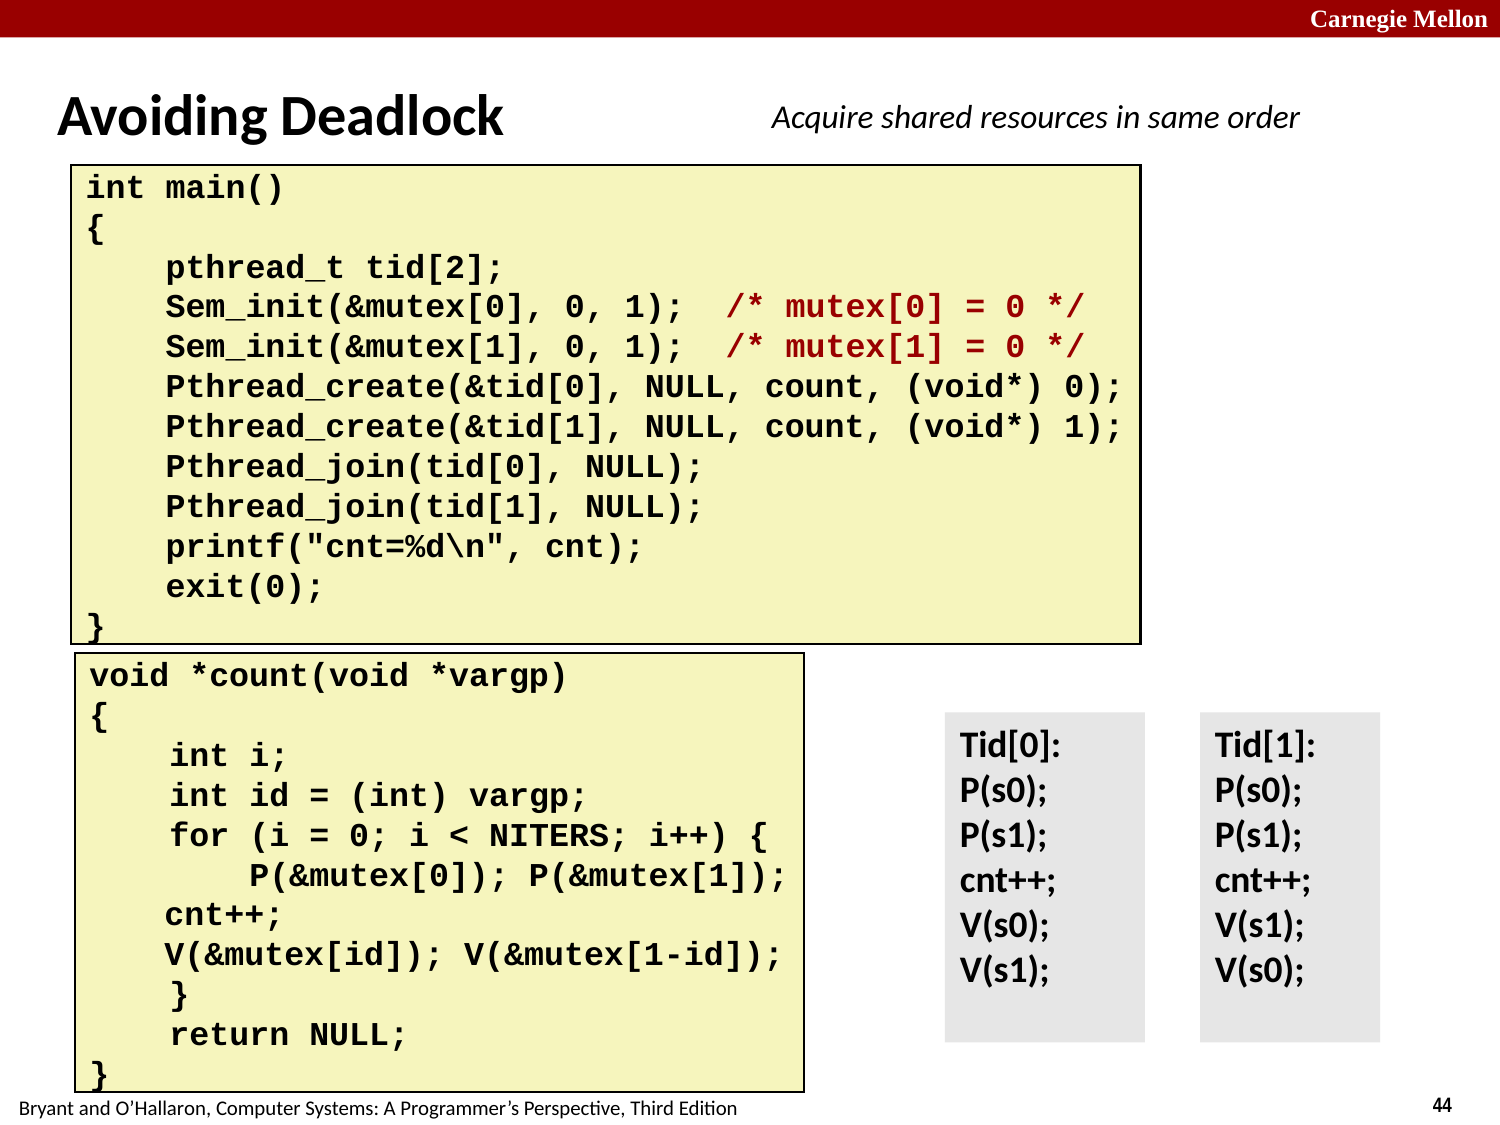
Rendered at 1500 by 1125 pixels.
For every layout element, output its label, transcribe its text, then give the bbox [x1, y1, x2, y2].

title Avoiding Deadlock [42, 50, 1288, 175]
text_box Tid[0]: P(s0); P(s1); cnt++; V(s0); V(s1); [944, 712, 1145, 1043]
text_box Tid[1]: P(s0); P(s1); cnt++; V(s1); V(s0); [1200, 712, 1381, 1043]
text_box void *count(void *vargp) { int i; int id = (int) vargp; for (i = 0; i < NITERS; i++) { P(&mutex[0]); P(&mutex[1]); cnt++; V(&mutex[id]); V(&mutex[1-id]); } return NULL; } [74, 652, 805, 1093]
text_box Acquire shared resources in same order [757, 87, 1317, 143]
text_box int main() { pthread_t tid[2]; Sem_init(&mutex[0], 0, 1); /* mutex[0] = 0 */ Sem_init(&mutex[1], 0, 1); /* mutex[1] = 0 */ Pthread_create(&tid[0], NULL, count, (void*) 0); Pthread_create(&tid[1], NULL, count, (void*) 1); Pthread_join(tid[0], NULL); Pthread_join(tid[1], NULL); printf("cnt=%d\n", cnt); exit(0); } [70, 164, 1141, 644]
